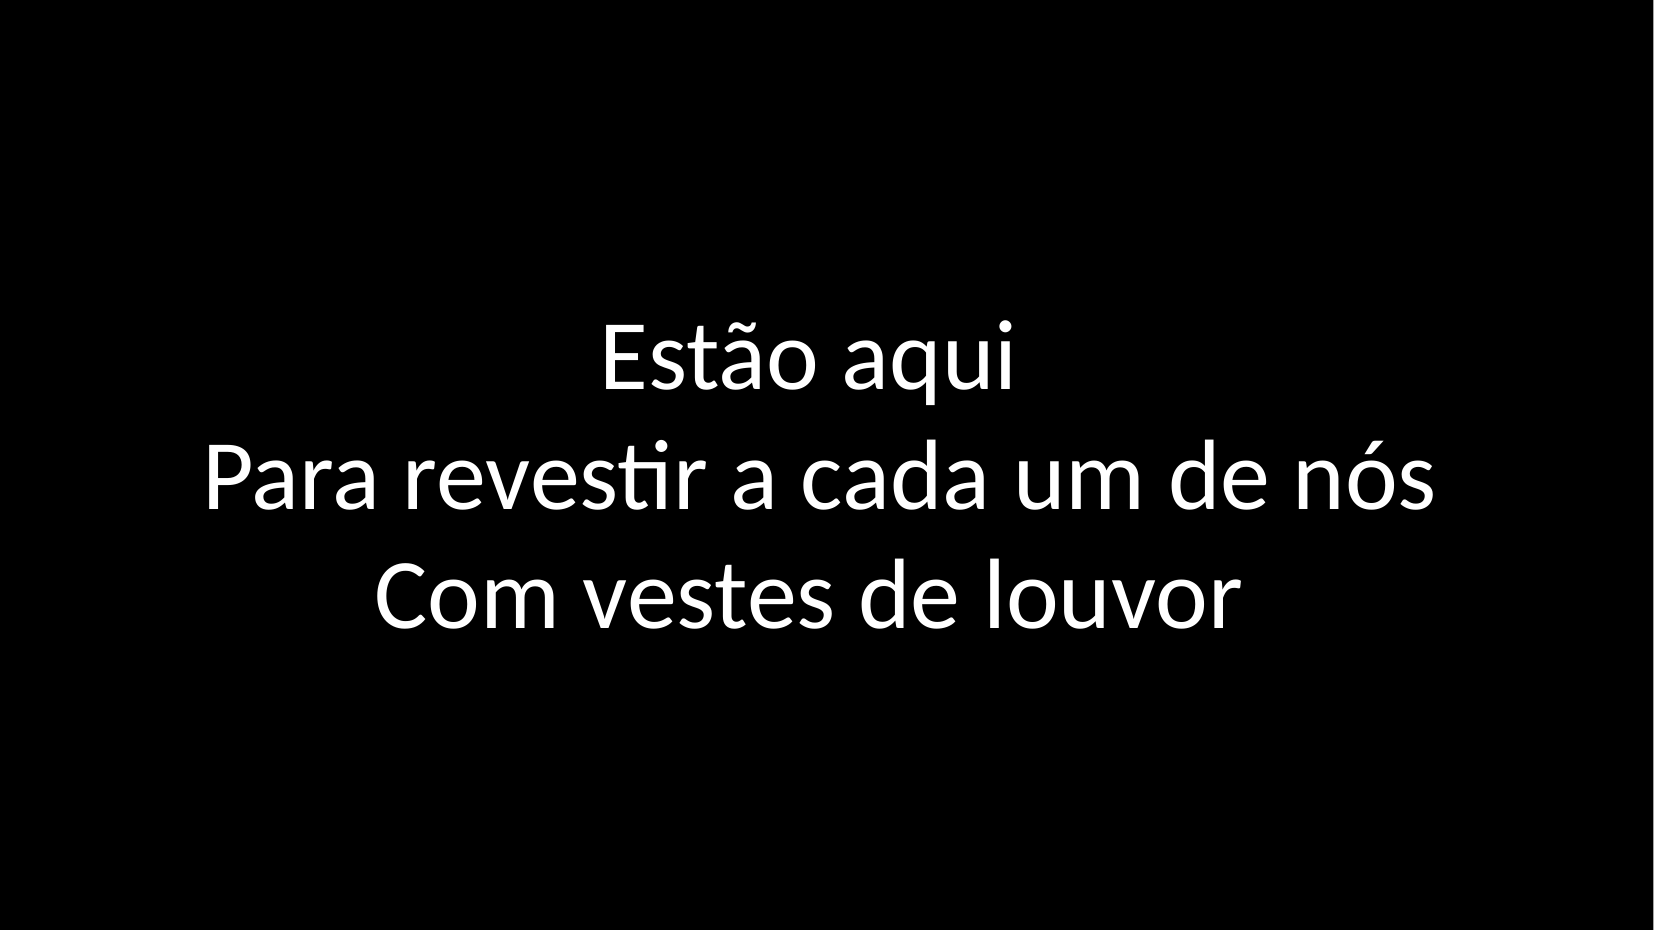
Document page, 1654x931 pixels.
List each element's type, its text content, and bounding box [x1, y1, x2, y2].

title Estão aqui Para revestir a cada um de nós Com vestes de louvor [25, 37, 1615, 901]
